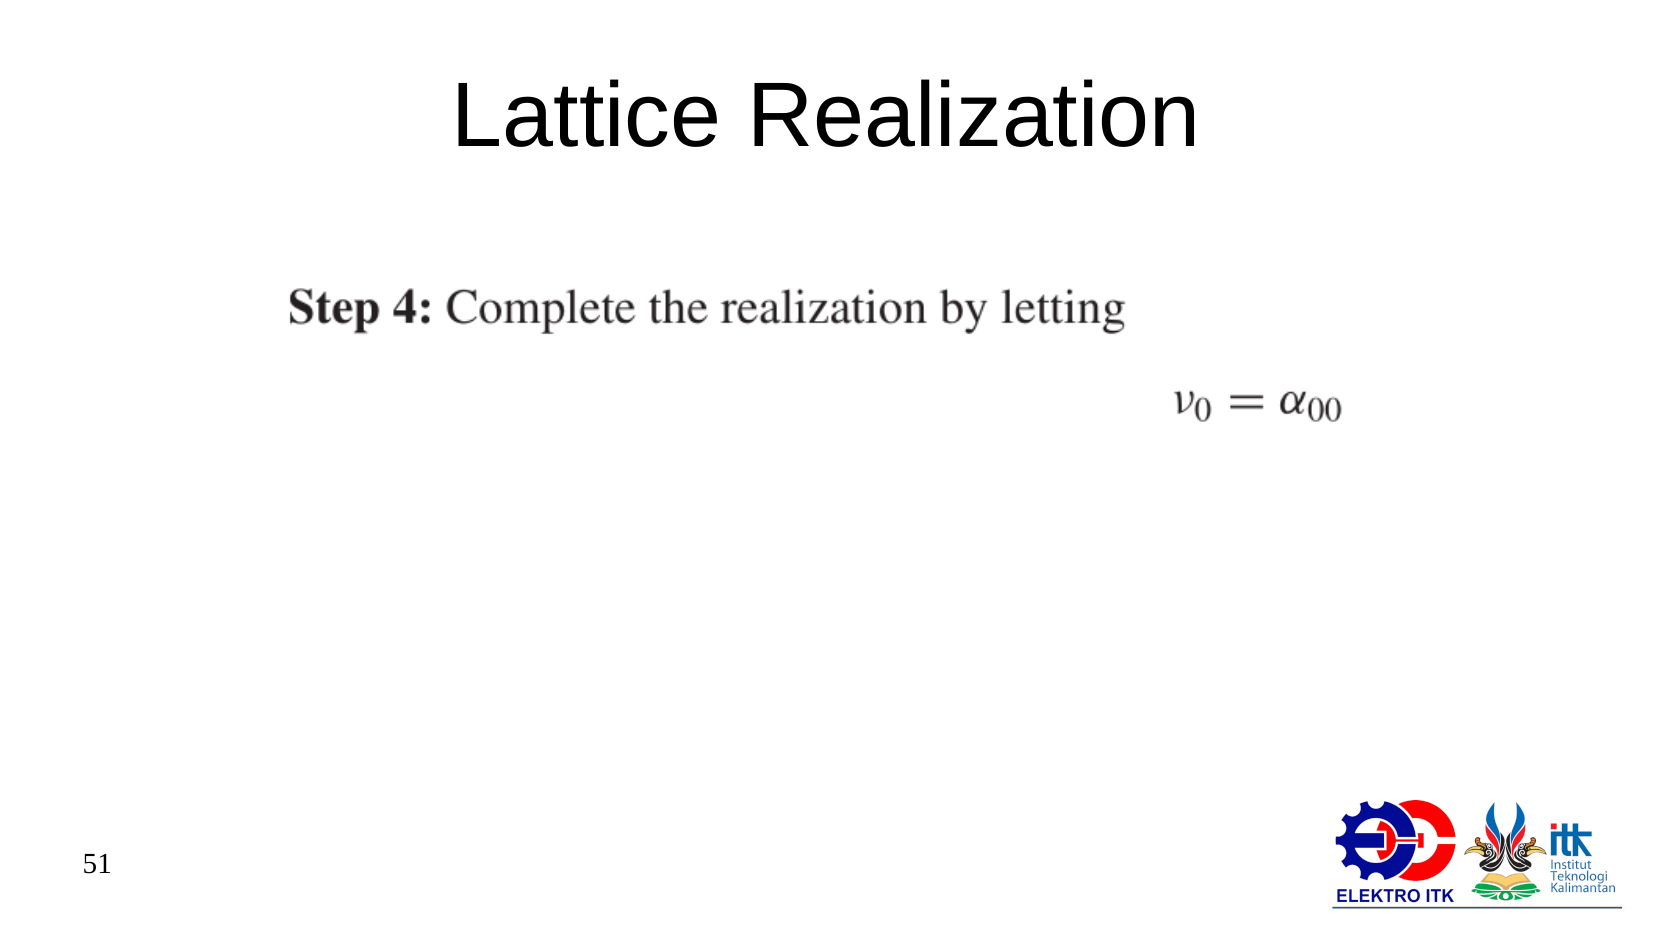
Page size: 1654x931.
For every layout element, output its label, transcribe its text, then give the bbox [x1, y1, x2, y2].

title Lattice Realization [82, 37, 1571, 193]
picture [1332, 800, 1622, 918]
picture [267, 262, 1387, 447]
